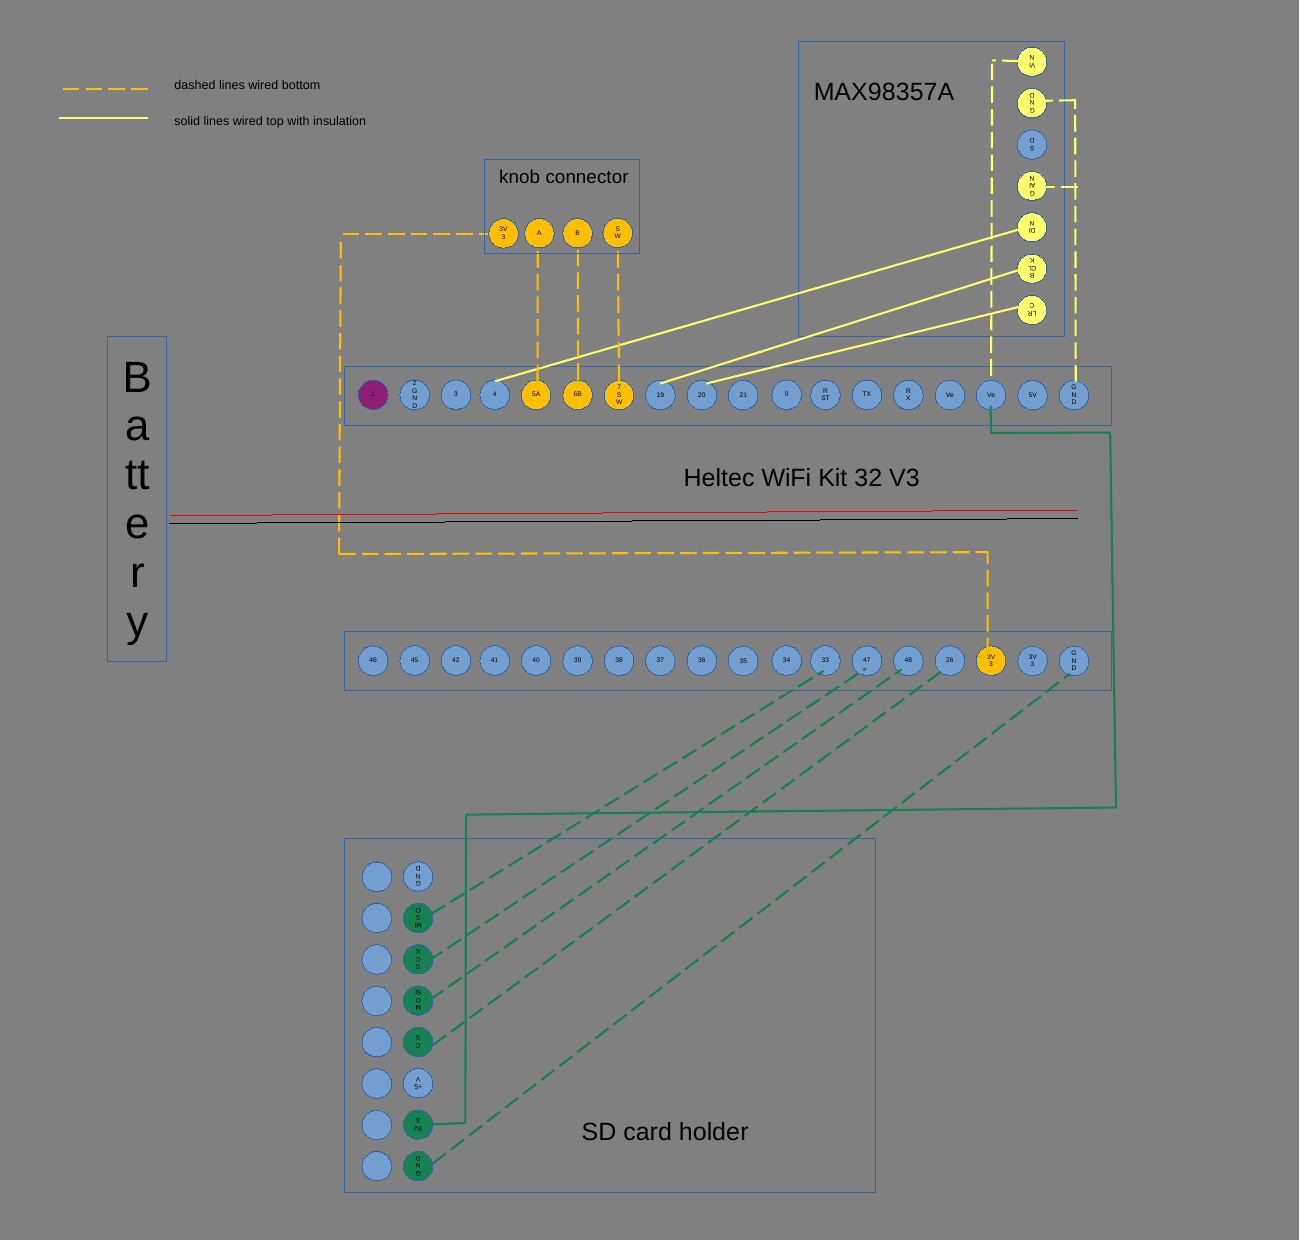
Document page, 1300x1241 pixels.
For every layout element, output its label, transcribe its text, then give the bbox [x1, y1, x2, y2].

text_box RX [893, 380, 924, 410]
text_box 21 [728, 380, 759, 410]
text_box 39 [562, 645, 593, 676]
text_box 37 [645, 645, 676, 676]
text_box 26 [935, 645, 965, 676]
text_box 3V3 [488, 218, 519, 249]
text_box Heltec WiFi Kit 32 V3 [668, 456, 994, 502]
text_box +5V [403, 1068, 433, 1098]
text_box [361, 903, 392, 933]
text_box [361, 1027, 392, 1057]
text_box solid lines wired top with insulation [159, 106, 443, 143]
text_box [361, 1110, 392, 1140]
text_box 3V3 [403, 1109, 433, 1140]
text_box MOSI [403, 985, 433, 1016]
text_box 48 [893, 645, 924, 676]
text_box 42 [441, 645, 471, 676]
text_box 47 [852, 645, 882, 676]
text_box 45 [399, 645, 430, 676]
text_box SD [1017, 129, 1047, 160]
text_box TX [852, 379, 882, 410]
text_box 35 [728, 646, 759, 676]
text_box 5V [1017, 380, 1048, 410]
text_box 36 [686, 645, 717, 676]
text_box knob connector [484, 159, 650, 196]
text_box Ve [935, 380, 965, 410]
text_box SW [602, 217, 633, 248]
text_box GND [1059, 380, 1089, 410]
text_box 19 [645, 380, 676, 410]
text_box [361, 1068, 392, 1099]
text_box [362, 861, 392, 892]
text_box 34 [771, 645, 802, 676]
text_box [361, 986, 392, 1016]
text_box DIN [1017, 212, 1047, 242]
text_box [361, 1151, 392, 1181]
text_box 2 GND [399, 379, 430, 410]
text_box Ve [976, 380, 1006, 410]
text_box GND [403, 861, 433, 892]
text_box GND [403, 1151, 433, 1181]
text_box 1 [358, 379, 389, 410]
text_box dashed lines wired bottom [159, 70, 443, 106]
text_box 0 [771, 379, 802, 410]
text_box GAIN [1017, 171, 1047, 201]
text_box MAX98357A [799, 70, 977, 119]
text_box VIN [1017, 46, 1047, 77]
text_box 3V3 [1017, 646, 1048, 676]
text_box SD card holder [566, 1110, 804, 1170]
text_box 38 [604, 645, 634, 676]
text_box RST [810, 379, 841, 410]
text_box A [524, 218, 555, 248]
text_box GND [1017, 88, 1047, 118]
text_box SCK [403, 944, 433, 974]
text_box 4 [479, 379, 510, 410]
text_box B [562, 218, 593, 248]
text_box 3V3 [976, 645, 1006, 676]
text_box 5A [521, 379, 551, 410]
text_box 41 [479, 645, 510, 676]
text_box GND [1059, 646, 1089, 676]
text_box Battery [107, 336, 167, 662]
text_box 20 [686, 380, 717, 410]
text_box 46 [358, 645, 389, 676]
text_box 40 [521, 645, 551, 676]
text_box MISO [403, 903, 433, 933]
text_box 3 [441, 379, 471, 410]
text_box BCLK [1017, 253, 1047, 284]
text_box LRC [1017, 295, 1047, 325]
text_box 33 [810, 645, 841, 676]
text_box 6B [562, 379, 593, 410]
text_box 7 SW [604, 380, 634, 410]
text_box [361, 944, 392, 975]
text_box CS [403, 1027, 433, 1057]
